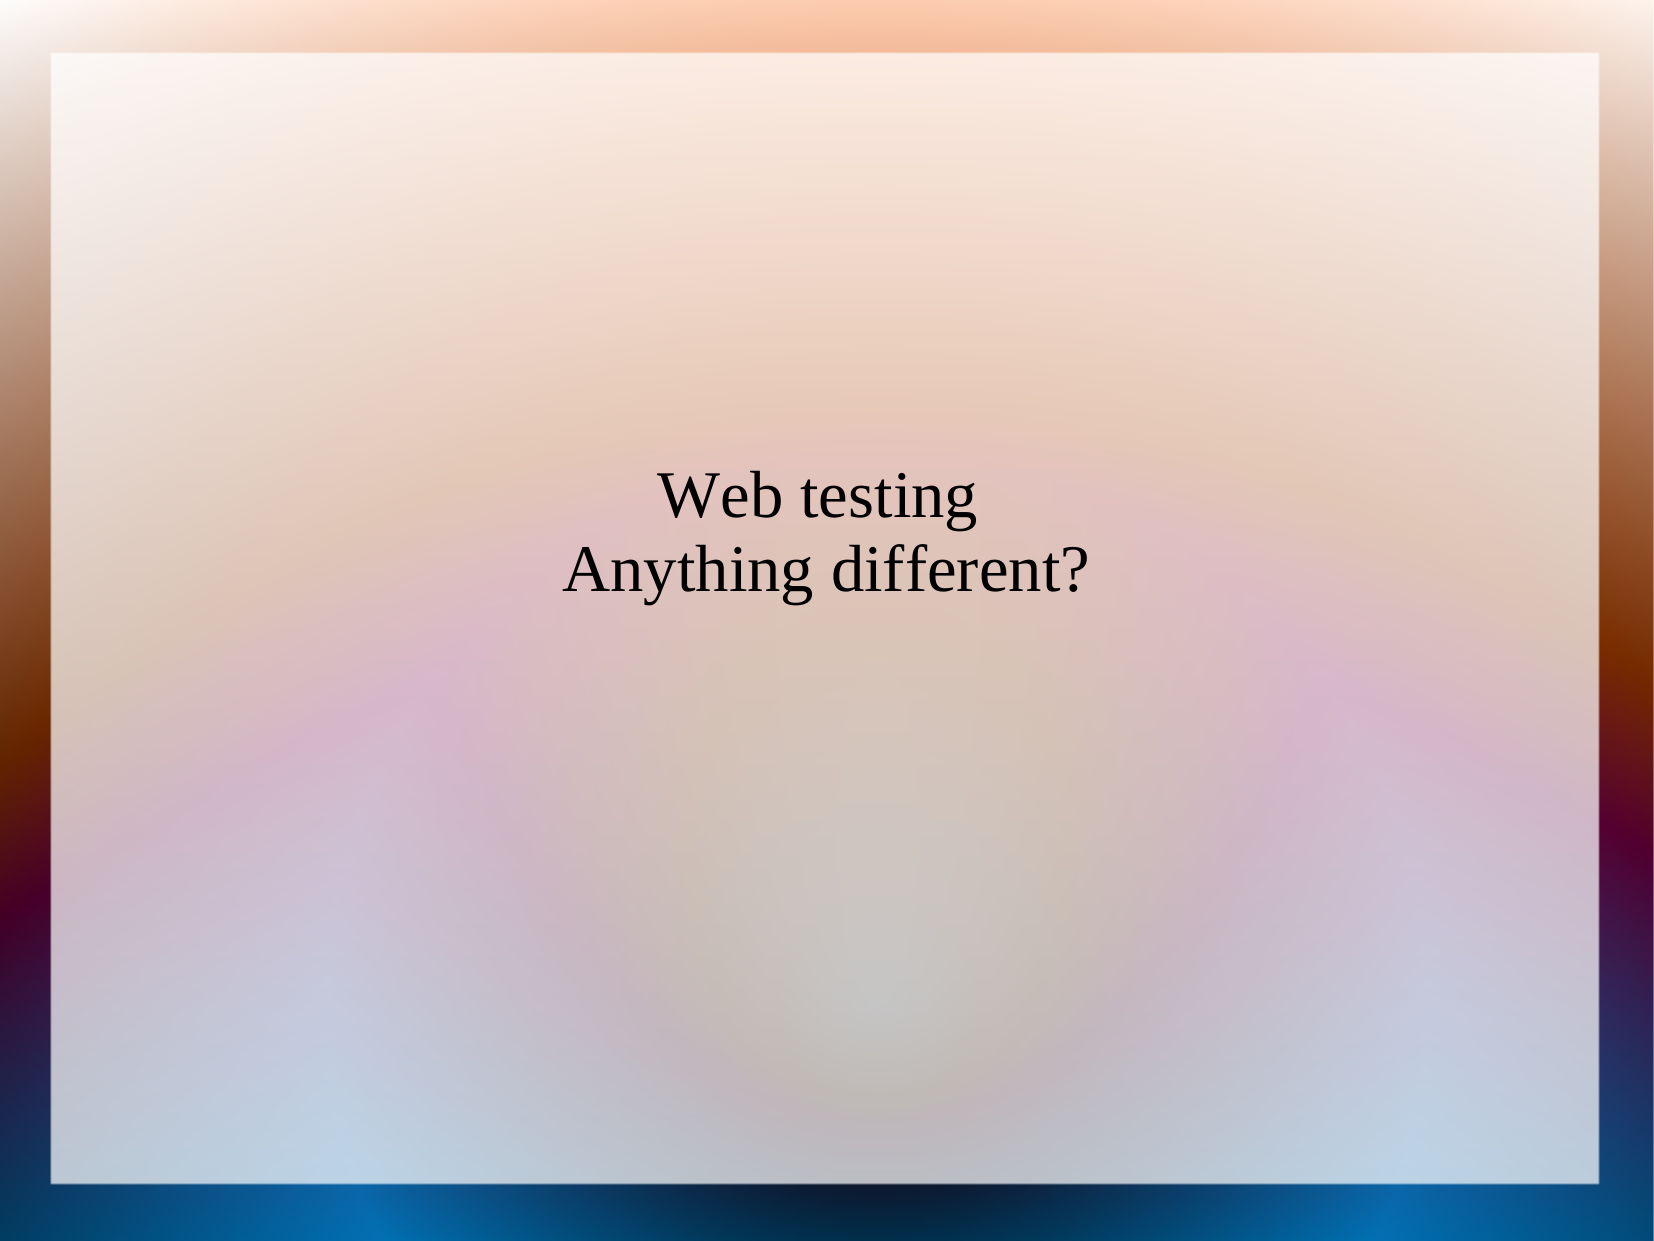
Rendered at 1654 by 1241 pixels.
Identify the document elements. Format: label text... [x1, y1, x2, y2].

subtitle Web testing Anything different? [82, 55, 1571, 1010]
picture [0, 0, 1654, 1241]
